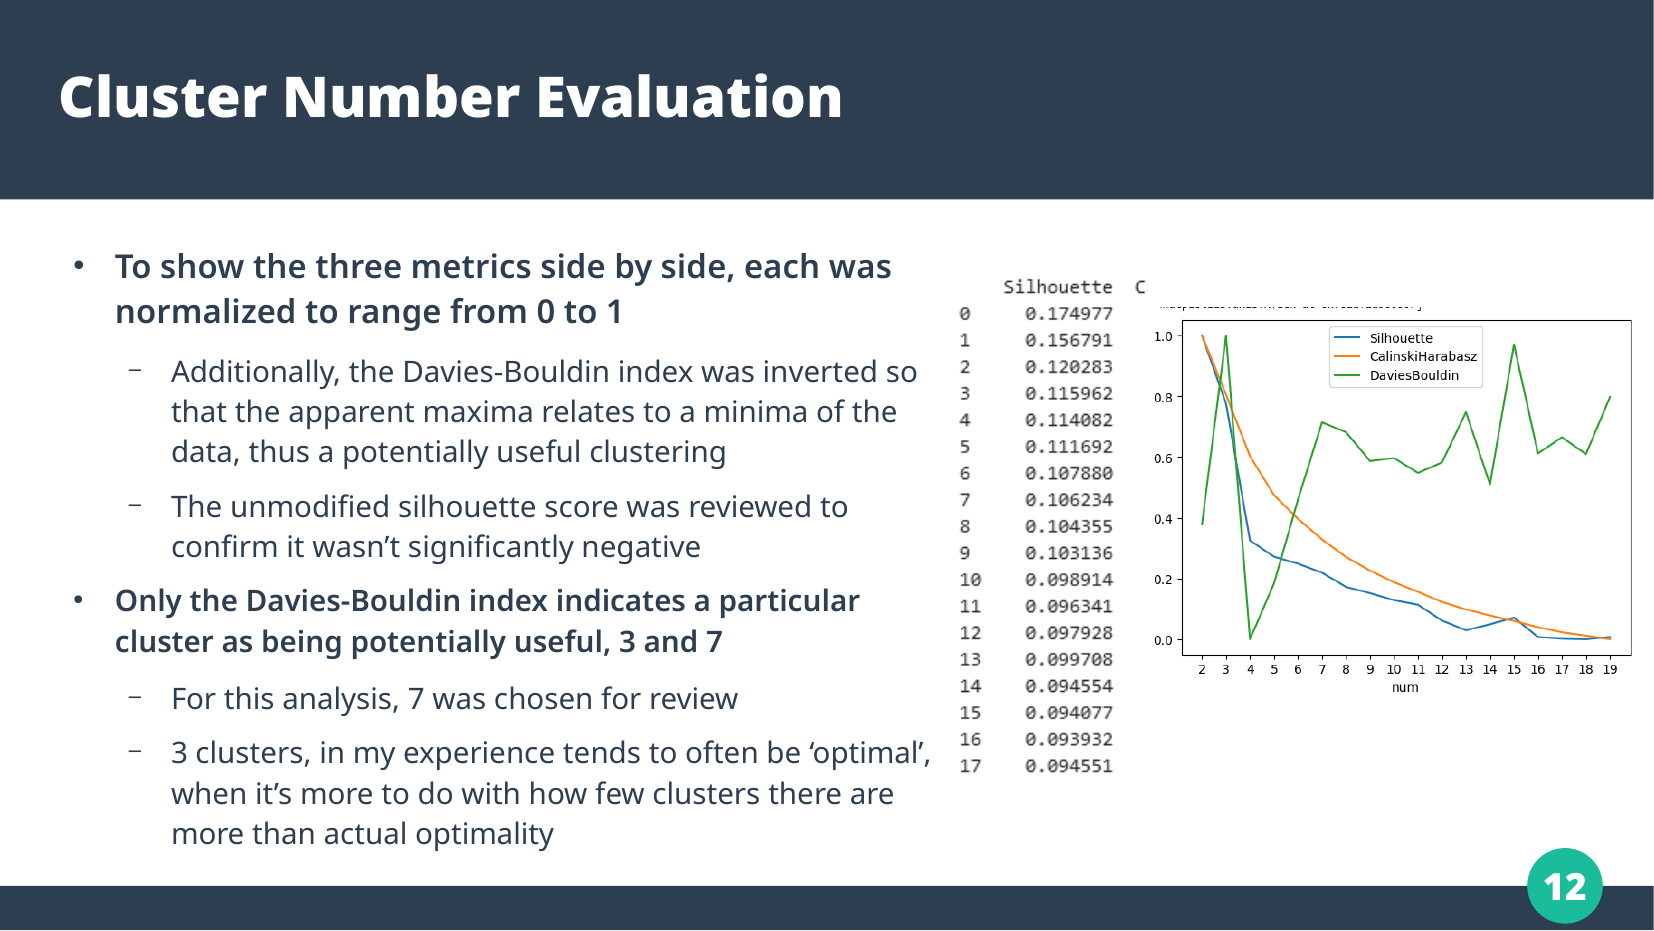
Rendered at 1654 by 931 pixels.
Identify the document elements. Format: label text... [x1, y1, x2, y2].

list To show the three metrics side by side, each was normalized to range from 0 to 1 Additionally, the Davies-Bouldin index was inverted so that the apparent maxima relates to a minima of the data, thus a potentially useful clustering The unmodified silhouette score was reviewed to confirm it wasn’t significantly negative Only the Davies-Bouldin index indicates a particular cluster as being potentially useful, 3 and 7 For this analysis, 7 was chosen for review 3 clusters, in my experience tends to often be ‘optimal’, when it’s more to do with how few clusters there are more than actual optimality [59, 243, 942, 864]
title Cluster Number Evaluation [59, 37, 1595, 155]
picture [941, 270, 1651, 788]
